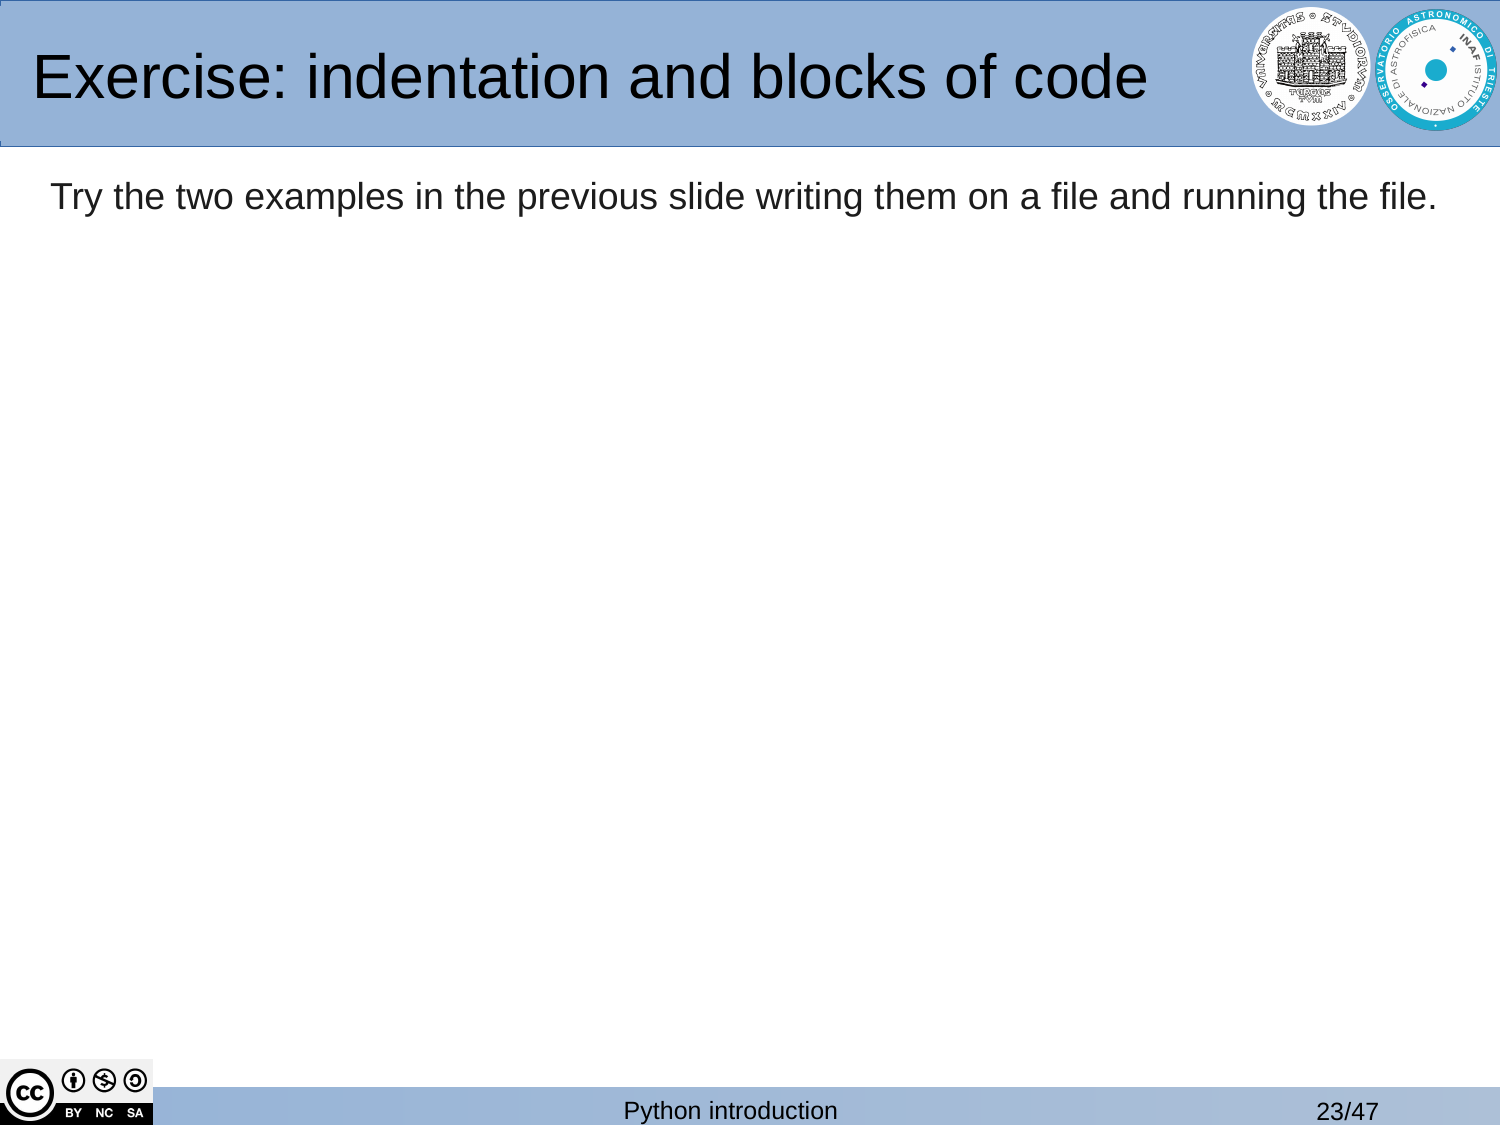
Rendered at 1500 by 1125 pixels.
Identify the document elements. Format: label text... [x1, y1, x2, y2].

picture [1252, 0, 1500, 156]
text_box Exercise: indentation and blocks of code [0, 5, 1243, 141]
list Try the two examples in the previous slide writing them on a file and running the file. [35, 164, 1455, 1006]
picture [0, 1059, 153, 1125]
